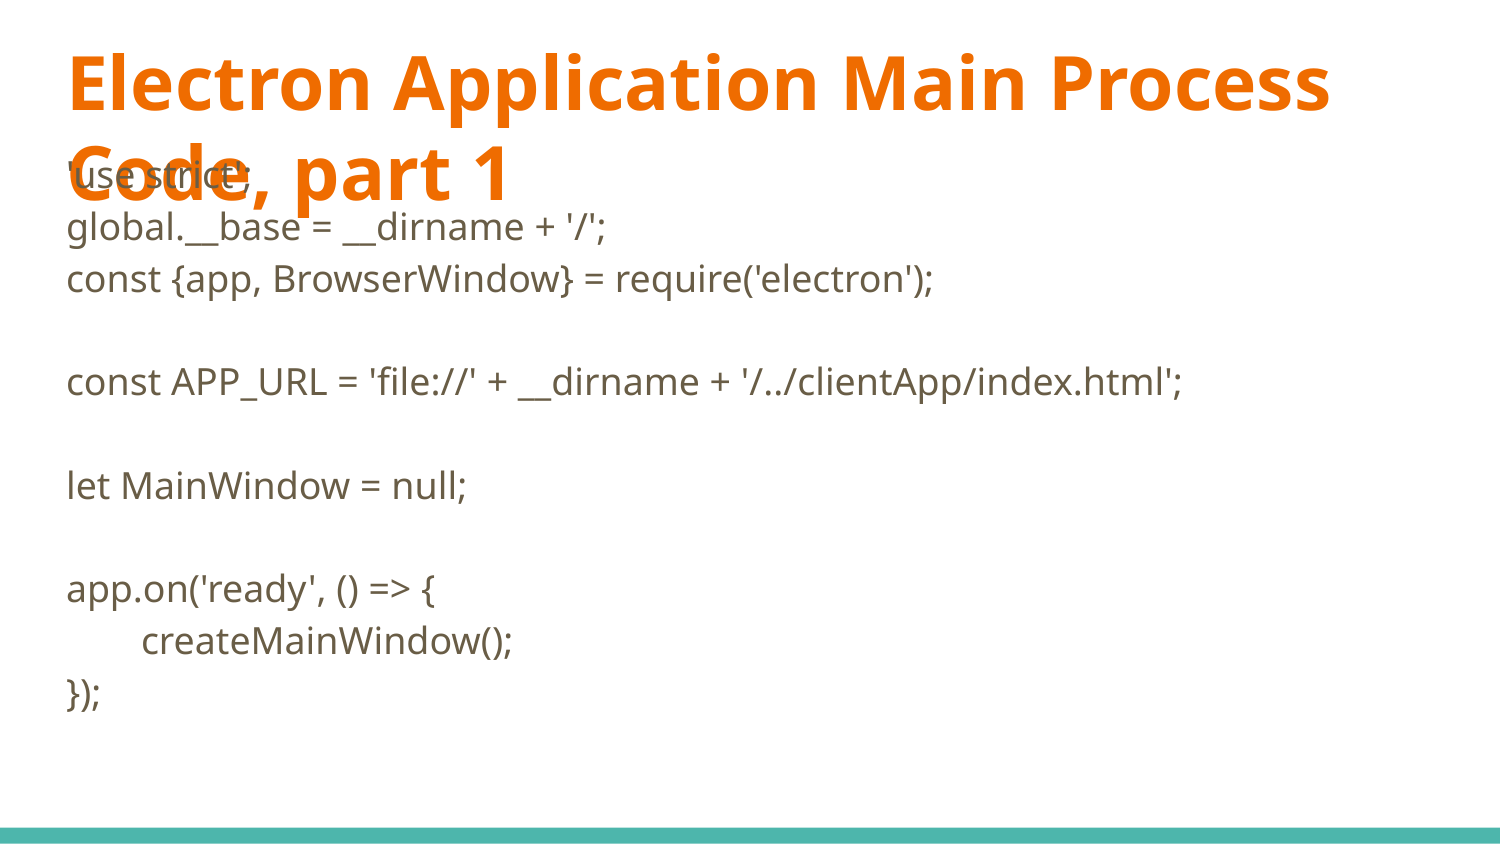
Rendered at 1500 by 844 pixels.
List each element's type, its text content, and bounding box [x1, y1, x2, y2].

list 'use strict'; global.__base = __dirname + '/'; const {app, BrowserWindow} = require('electron'); const APP_URL = 'file://' + __dirname + '/../clientApp/index.html'; let MainWindow = null; app.on('ready', () => { createMainWindow(); }); [51, 129, 1449, 750]
title Electron Application Main Process Code, part 1 [51, 20, 1449, 129]
